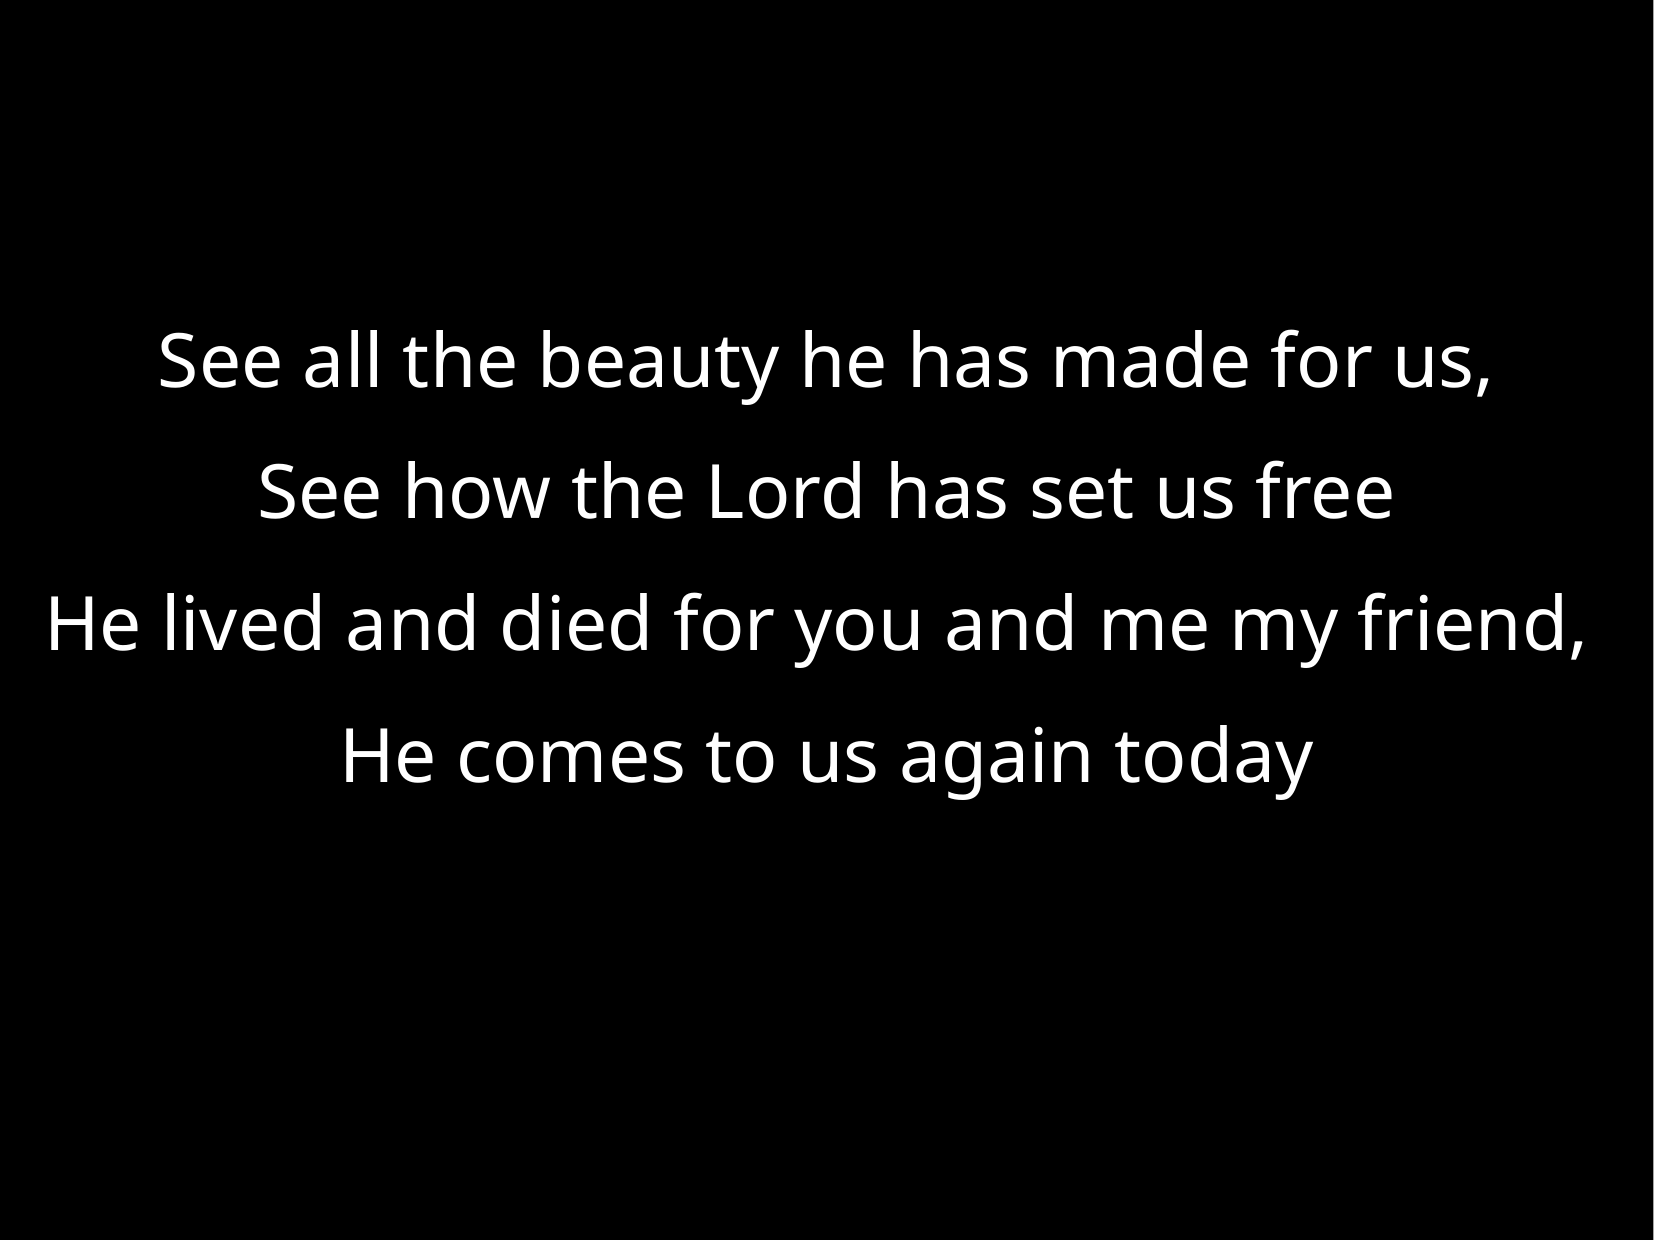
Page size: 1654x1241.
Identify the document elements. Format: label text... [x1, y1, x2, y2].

list See all the beauty he has made for us, See how the Lord has set us free He lived and died for you and me my friend, He comes to us again today [0, 307, 1654, 1027]
